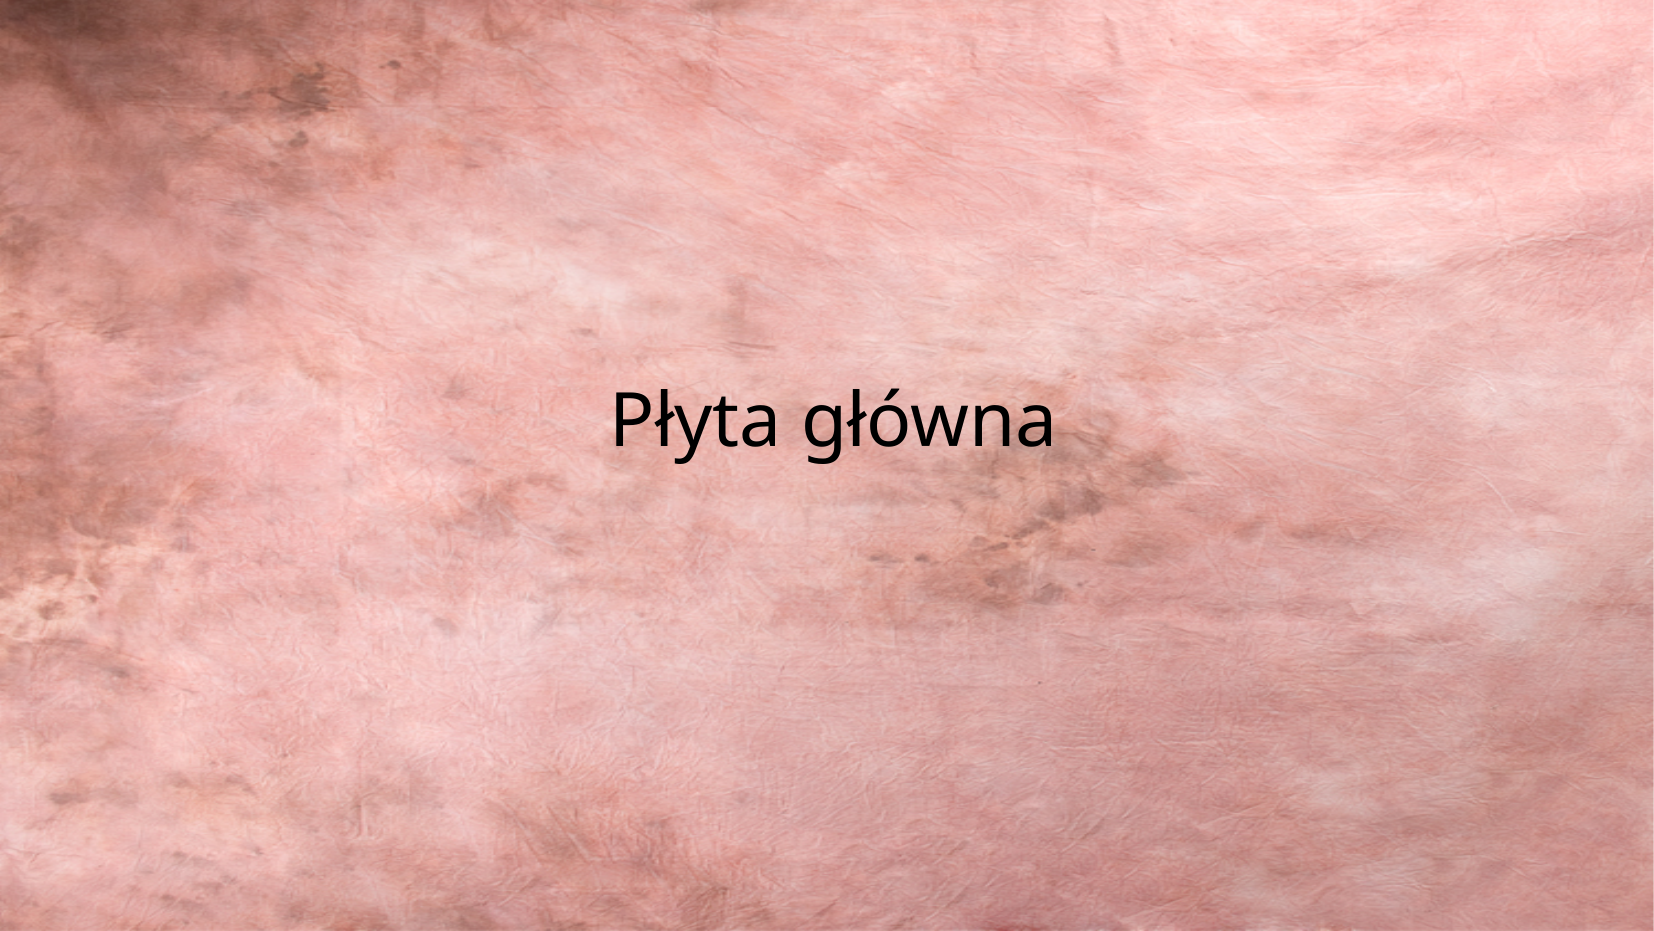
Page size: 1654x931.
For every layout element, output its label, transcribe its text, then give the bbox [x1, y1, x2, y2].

picture [0, 0, 1654, 931]
title Płyta główna [90, 339, 1579, 496]
